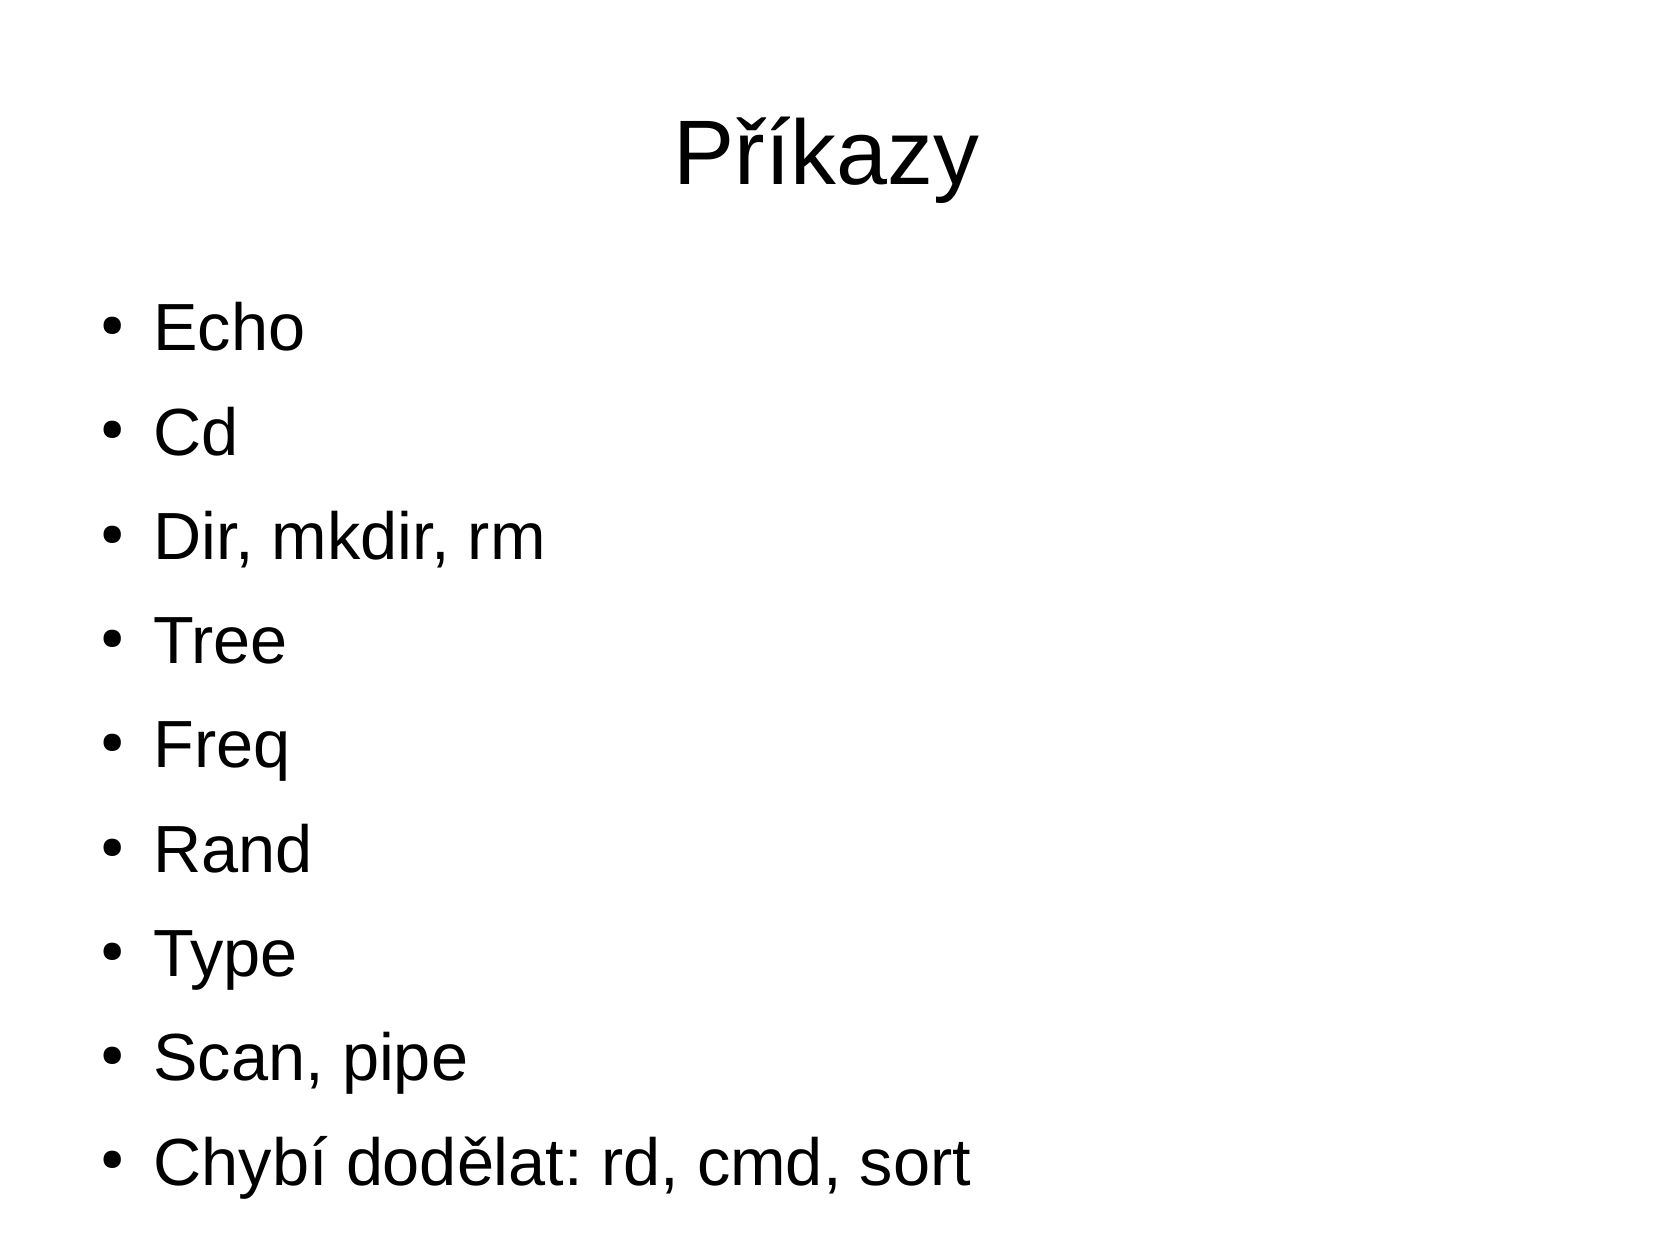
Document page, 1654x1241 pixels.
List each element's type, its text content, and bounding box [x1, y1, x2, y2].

list Echo Cd Dir, mkdir, rm Tree Freq Rand Type Scan, pipe Chybí dodělat: rd, cmd, sort [82, 290, 1571, 1200]
title Příkazy [82, 49, 1571, 257]
